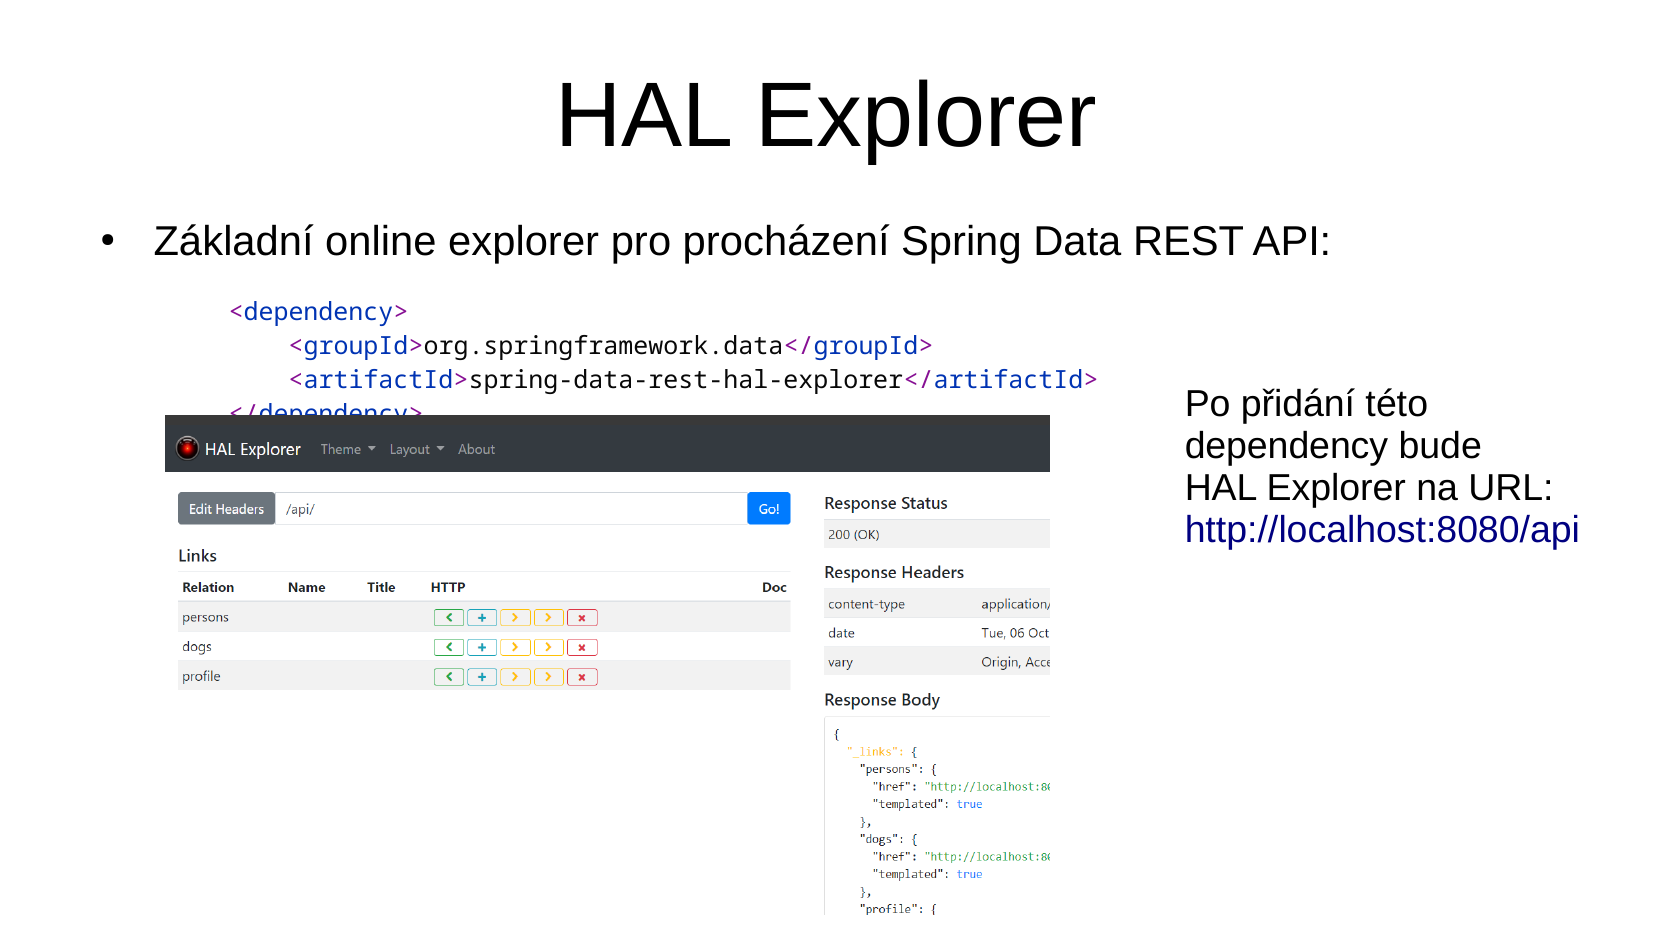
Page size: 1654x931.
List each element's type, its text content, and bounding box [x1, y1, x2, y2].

text_box Po přidání této dependency bude HAL Explorer na URL: http://localhost:8080/api [1170, 375, 1621, 600]
title HAL Explorer [82, 37, 1571, 193]
list Základní online explorer pro procházení Spring Data REST API: <dependency> <groupId>org.springframework.data</groupId> <artifactId>spring-data-rest-hal-explorer</artifactId> </dependency> [82, 217, 1571, 758]
picture [165, 415, 1050, 915]
